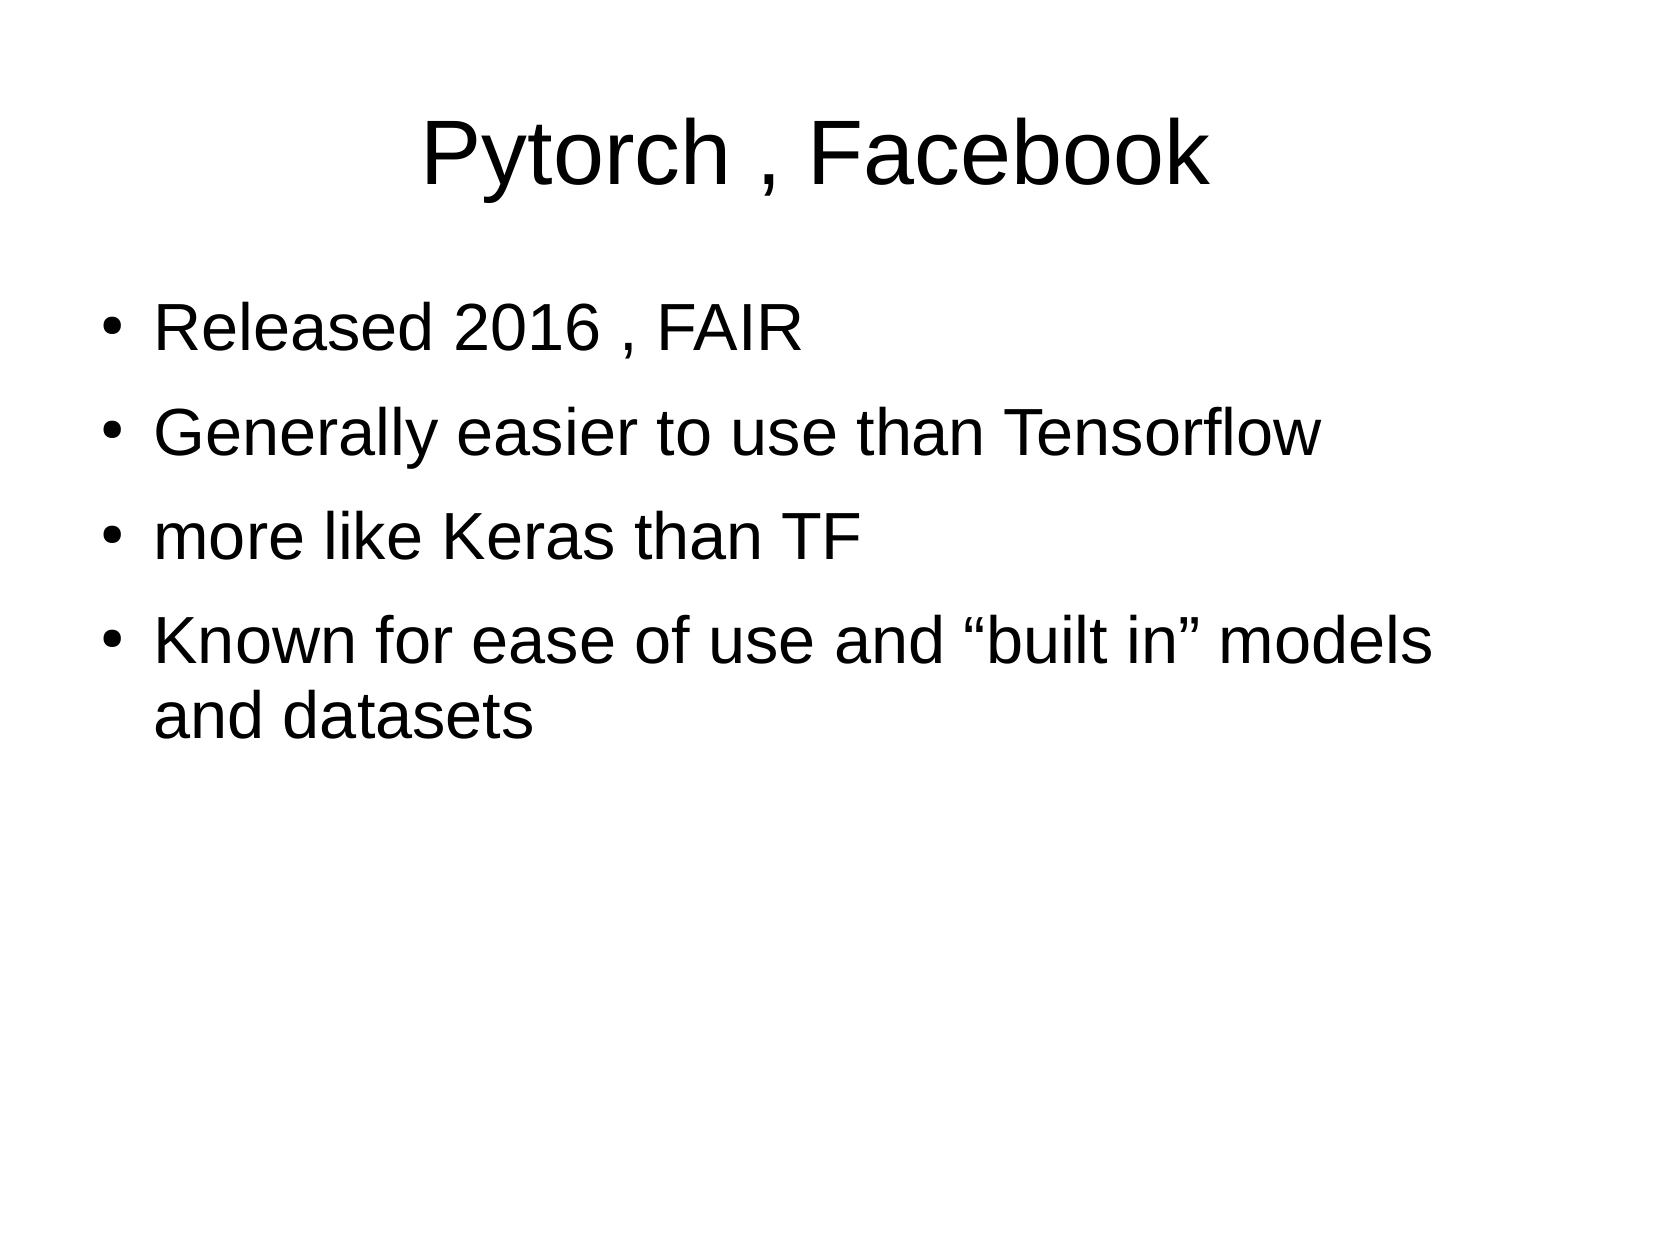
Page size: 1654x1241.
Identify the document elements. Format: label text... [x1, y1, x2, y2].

list Released 2016 , FAIR Generally easier to use than Tensorflow more like Keras than TF Known for ease of use and “built in” models and datasets [82, 290, 1536, 1109]
title Pytorch , Facebook [82, 49, 1571, 257]
